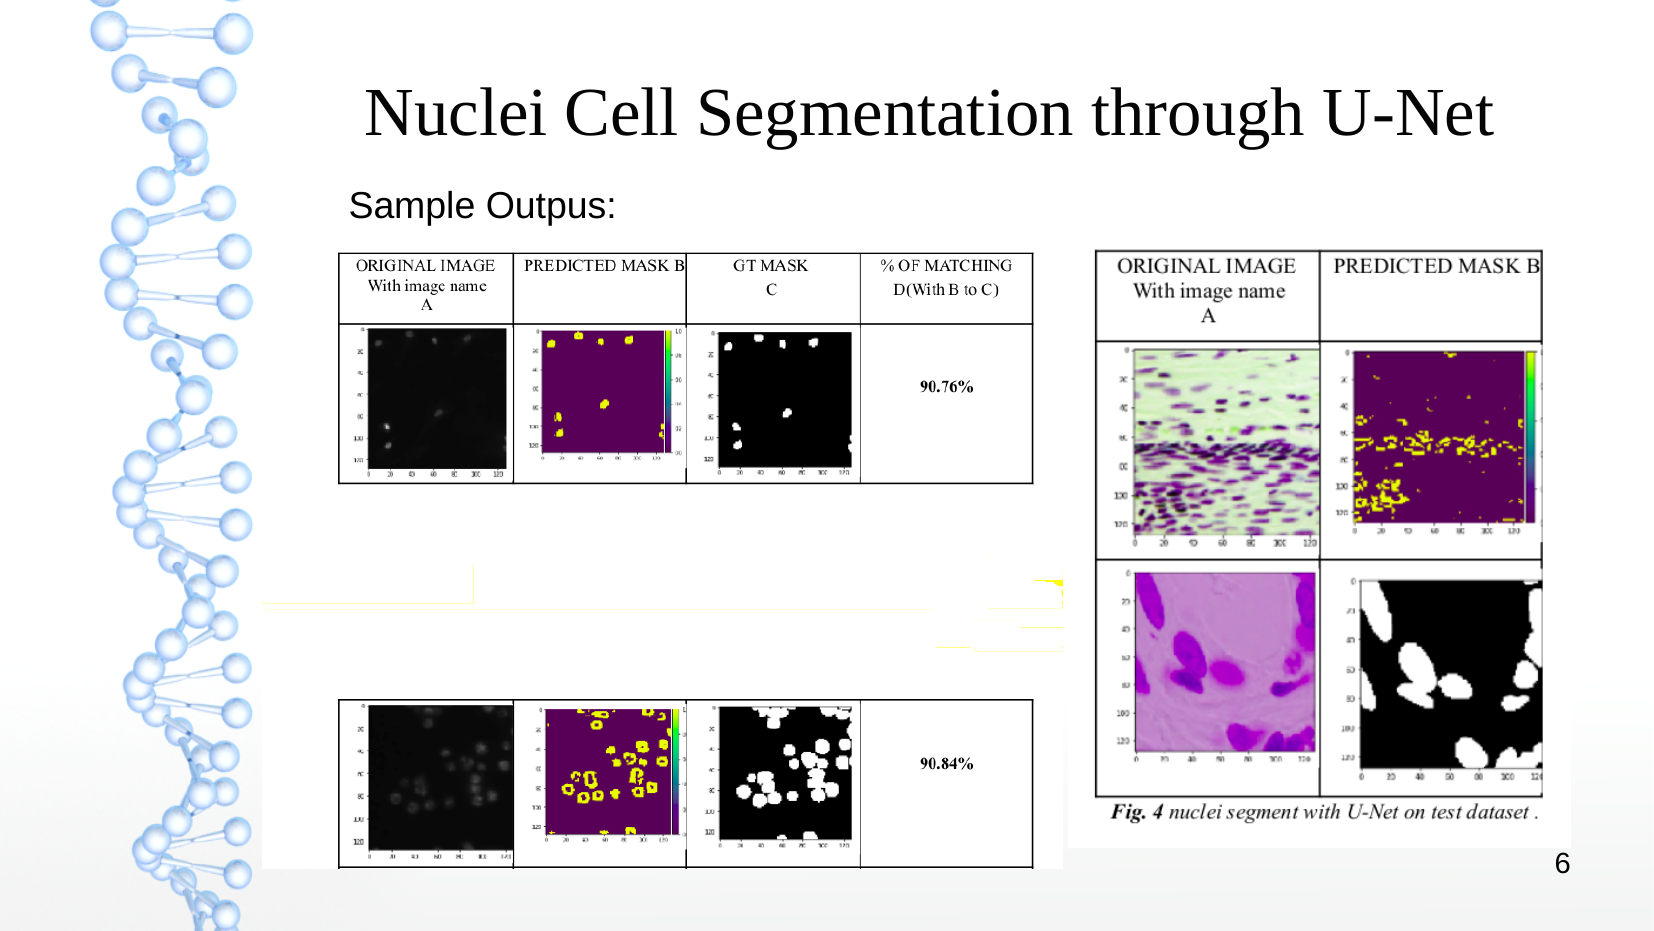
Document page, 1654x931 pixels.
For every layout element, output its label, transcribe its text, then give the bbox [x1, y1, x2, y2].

picture [0, 0, 1654, 931]
text_box Sample Outpus: [333, 177, 1028, 361]
title Nuclei Cell Segmentation through U-Net [265, 35, 1595, 189]
